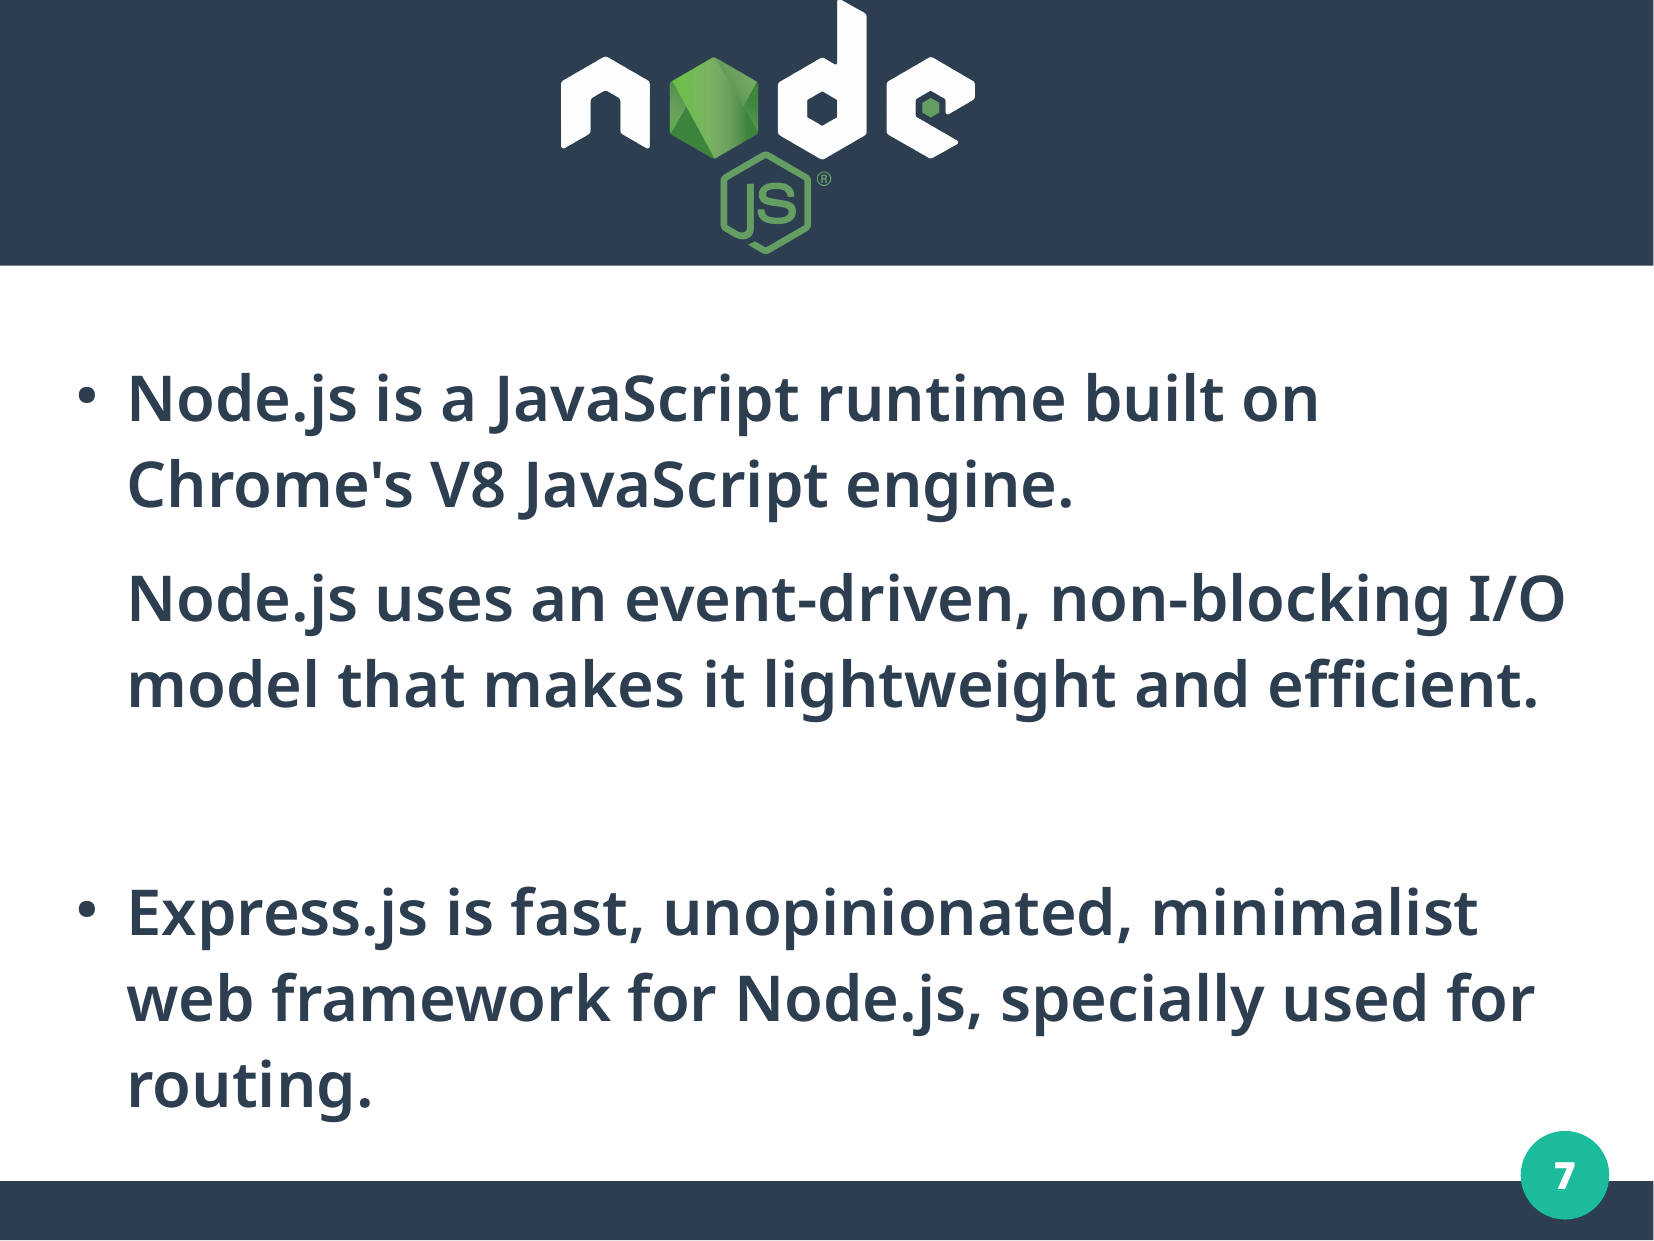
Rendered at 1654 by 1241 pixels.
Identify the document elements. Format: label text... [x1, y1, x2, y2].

picture [561, 0, 975, 254]
list Node.js is a JavaScript runtime built on Chrome's V8 JavaScript engine. Node.js uses an event-driven, non-blocking I/O model that makes it lightweight and efficient. Express.js is fast, unopinionated, minimalist web framework for Node.js, specially used for routing. [59, 354, 1595, 1182]
